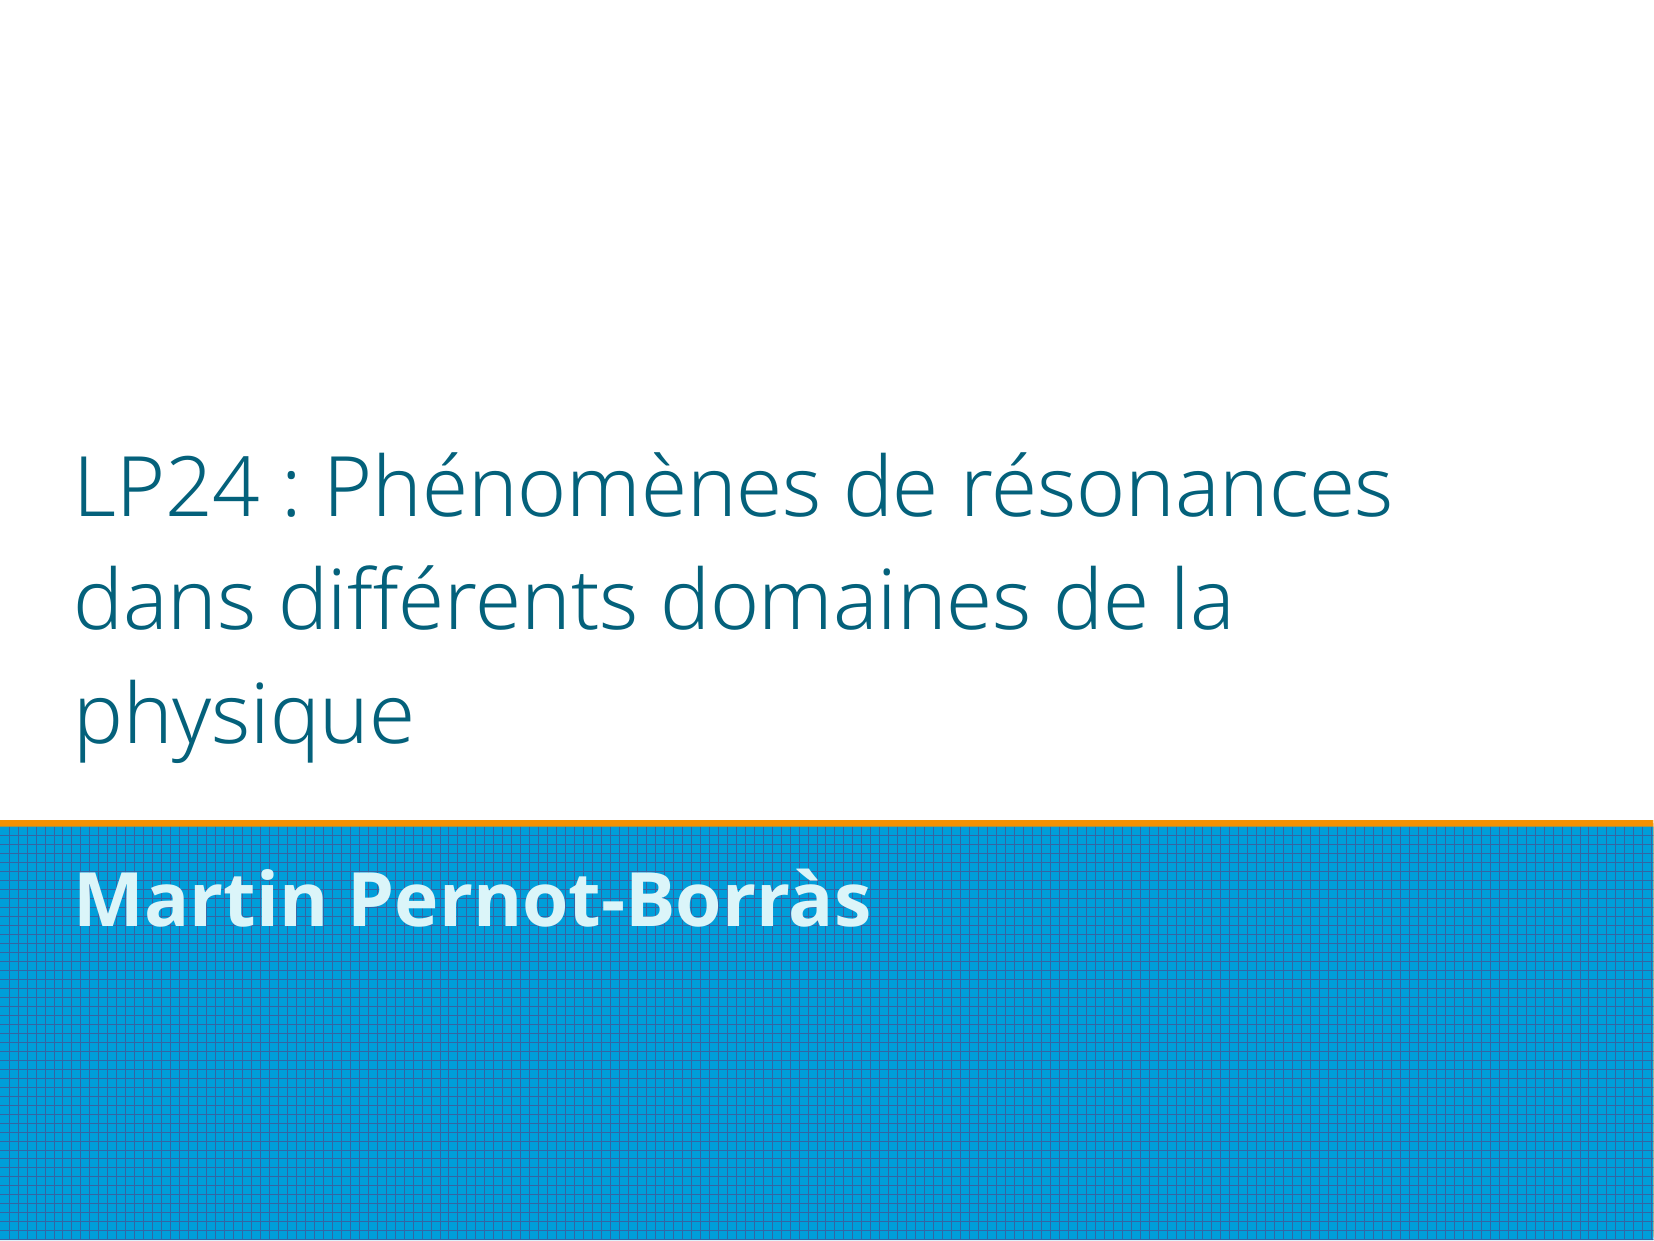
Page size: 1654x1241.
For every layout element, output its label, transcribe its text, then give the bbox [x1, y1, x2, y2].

subtitle Martin Pernot-Borràs [73, 846, 1551, 1103]
title LP24 : Phénomènes de résonances dans différents domaines de la physique [73, 59, 1551, 768]
